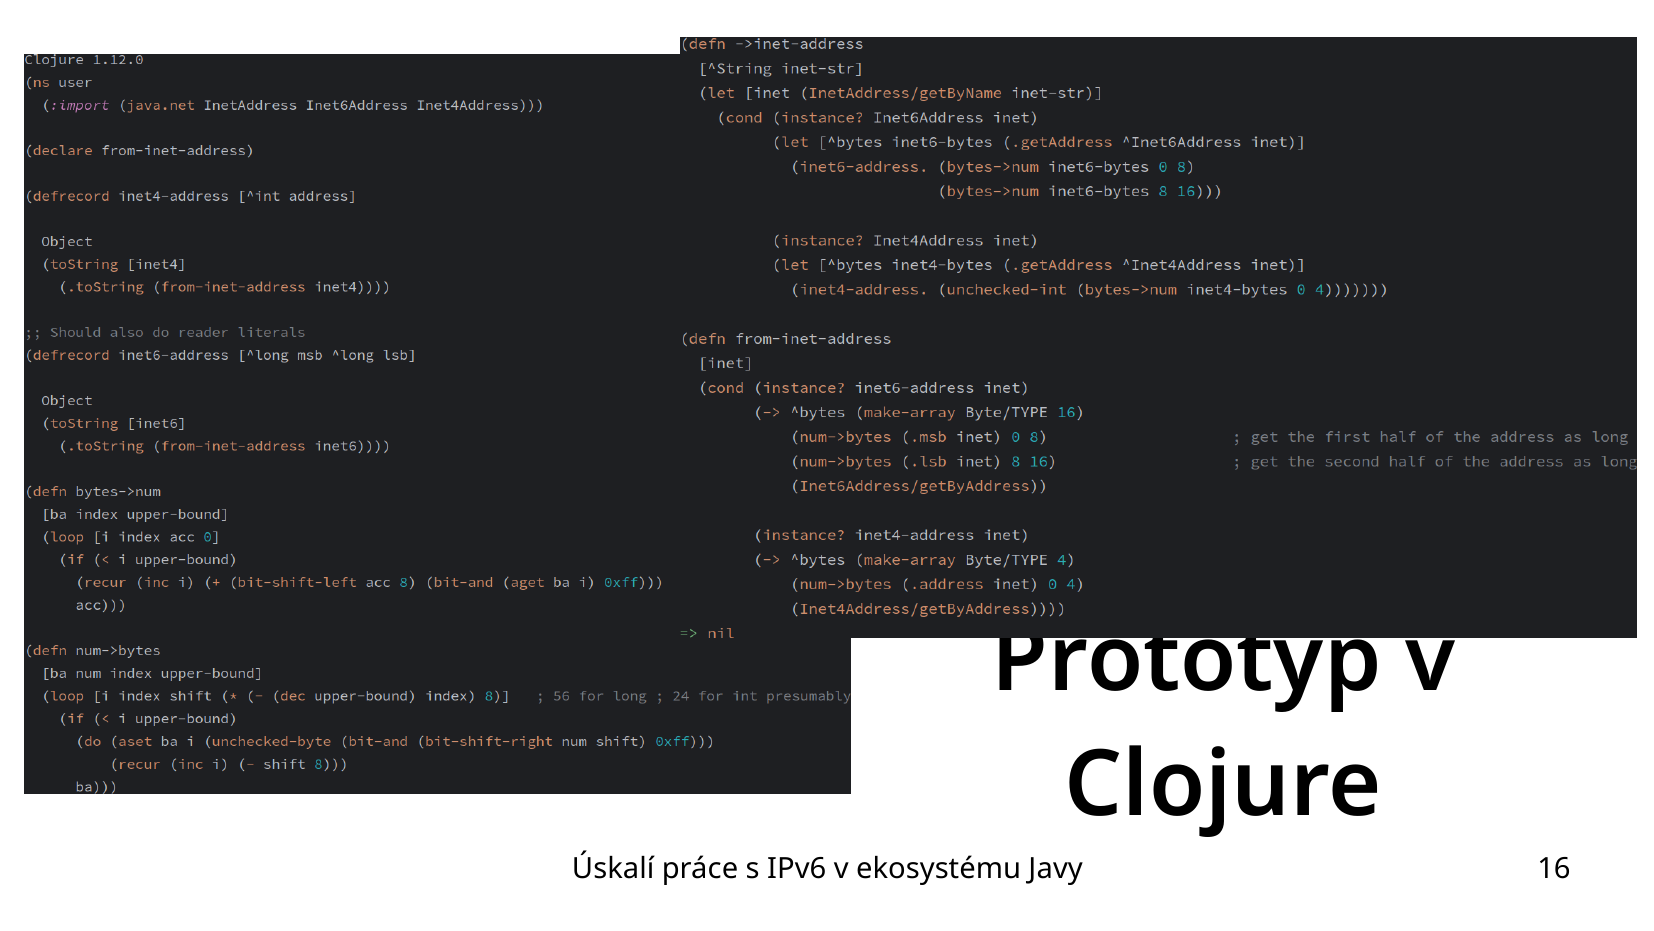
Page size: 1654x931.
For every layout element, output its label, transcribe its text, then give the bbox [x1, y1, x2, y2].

title Prototyp v Clojure [852, 639, 1595, 795]
picture [24, 37, 1637, 794]
